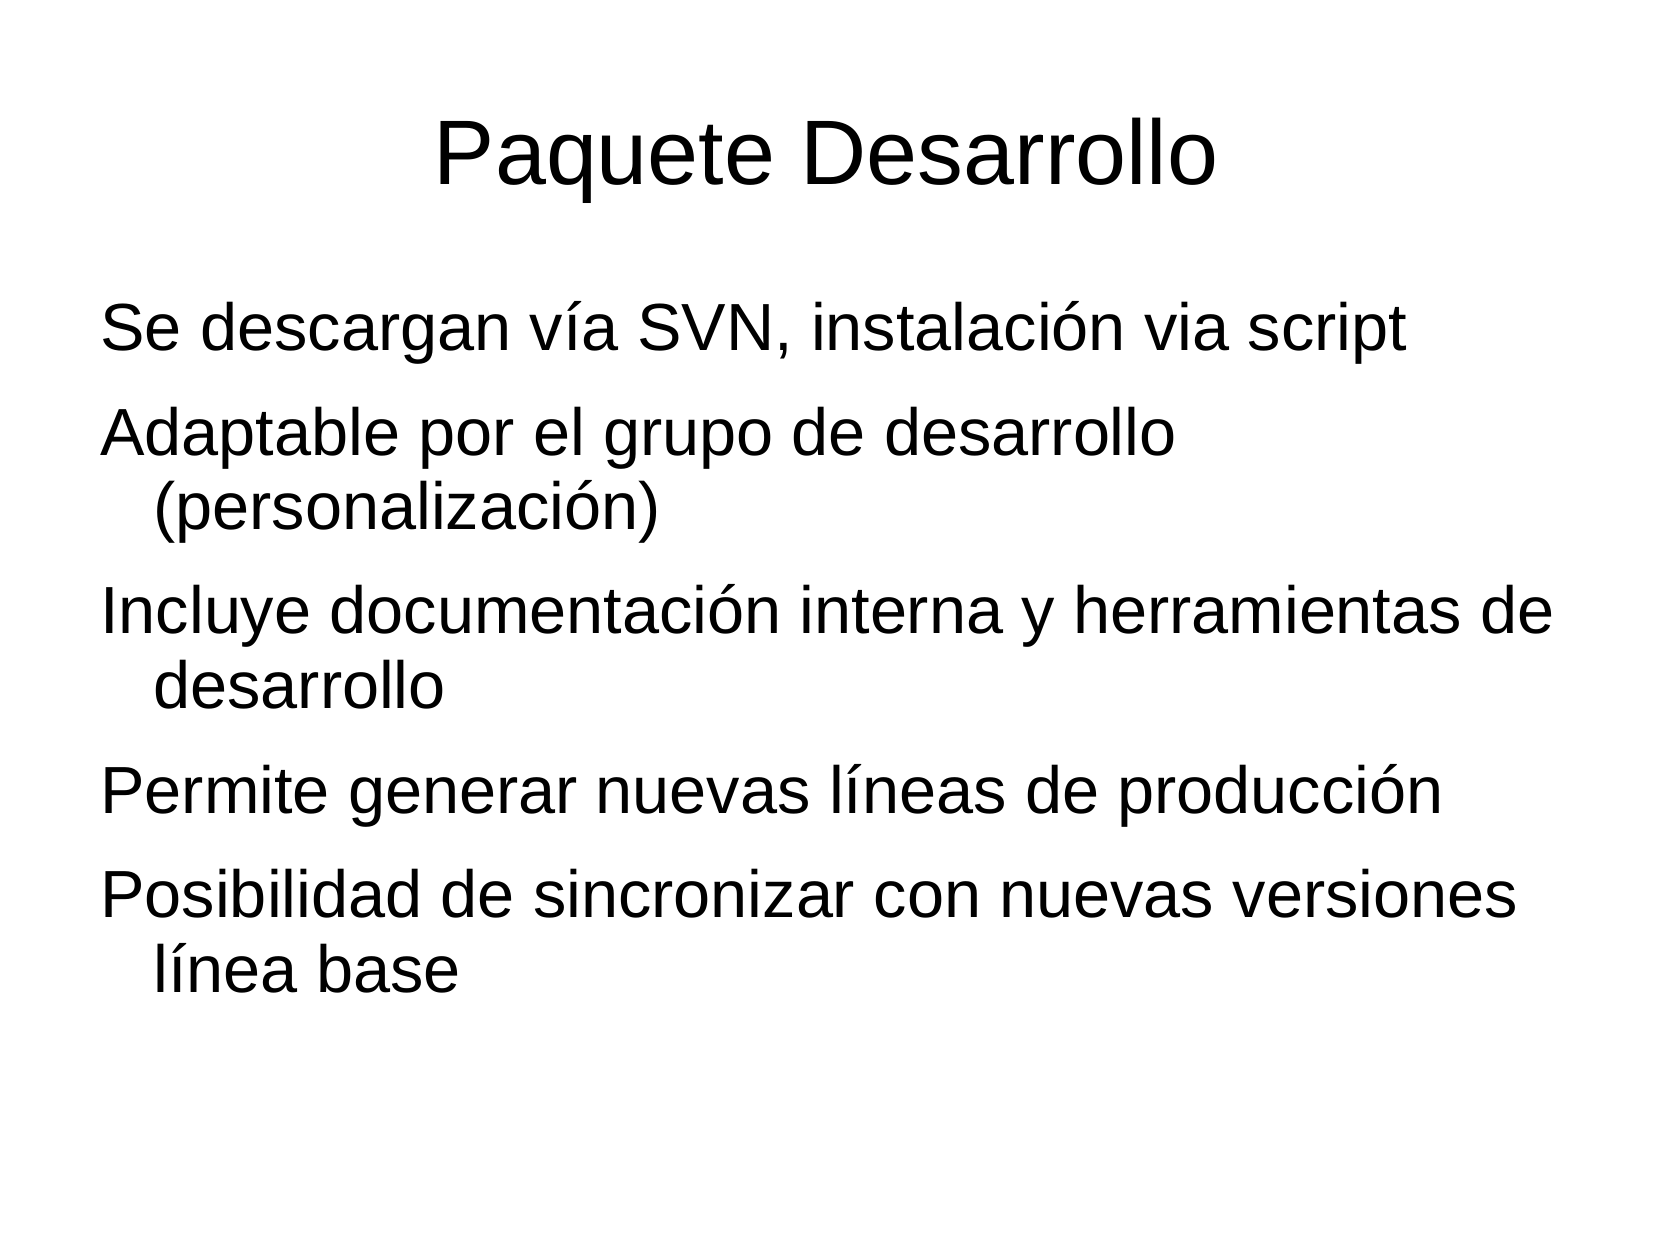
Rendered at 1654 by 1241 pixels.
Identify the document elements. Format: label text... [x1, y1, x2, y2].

title Paquete Desarrollo [82, 49, 1571, 257]
list Se descargan vía SVN, instalación via script Adaptable por el grupo de desarrollo (personalización) Incluye documentación interna y herramientas de desarrollo Permite generar nuevas líneas de producción Posibilidad de sincronizar con nuevas versiones línea base [82, 290, 1571, 1094]
